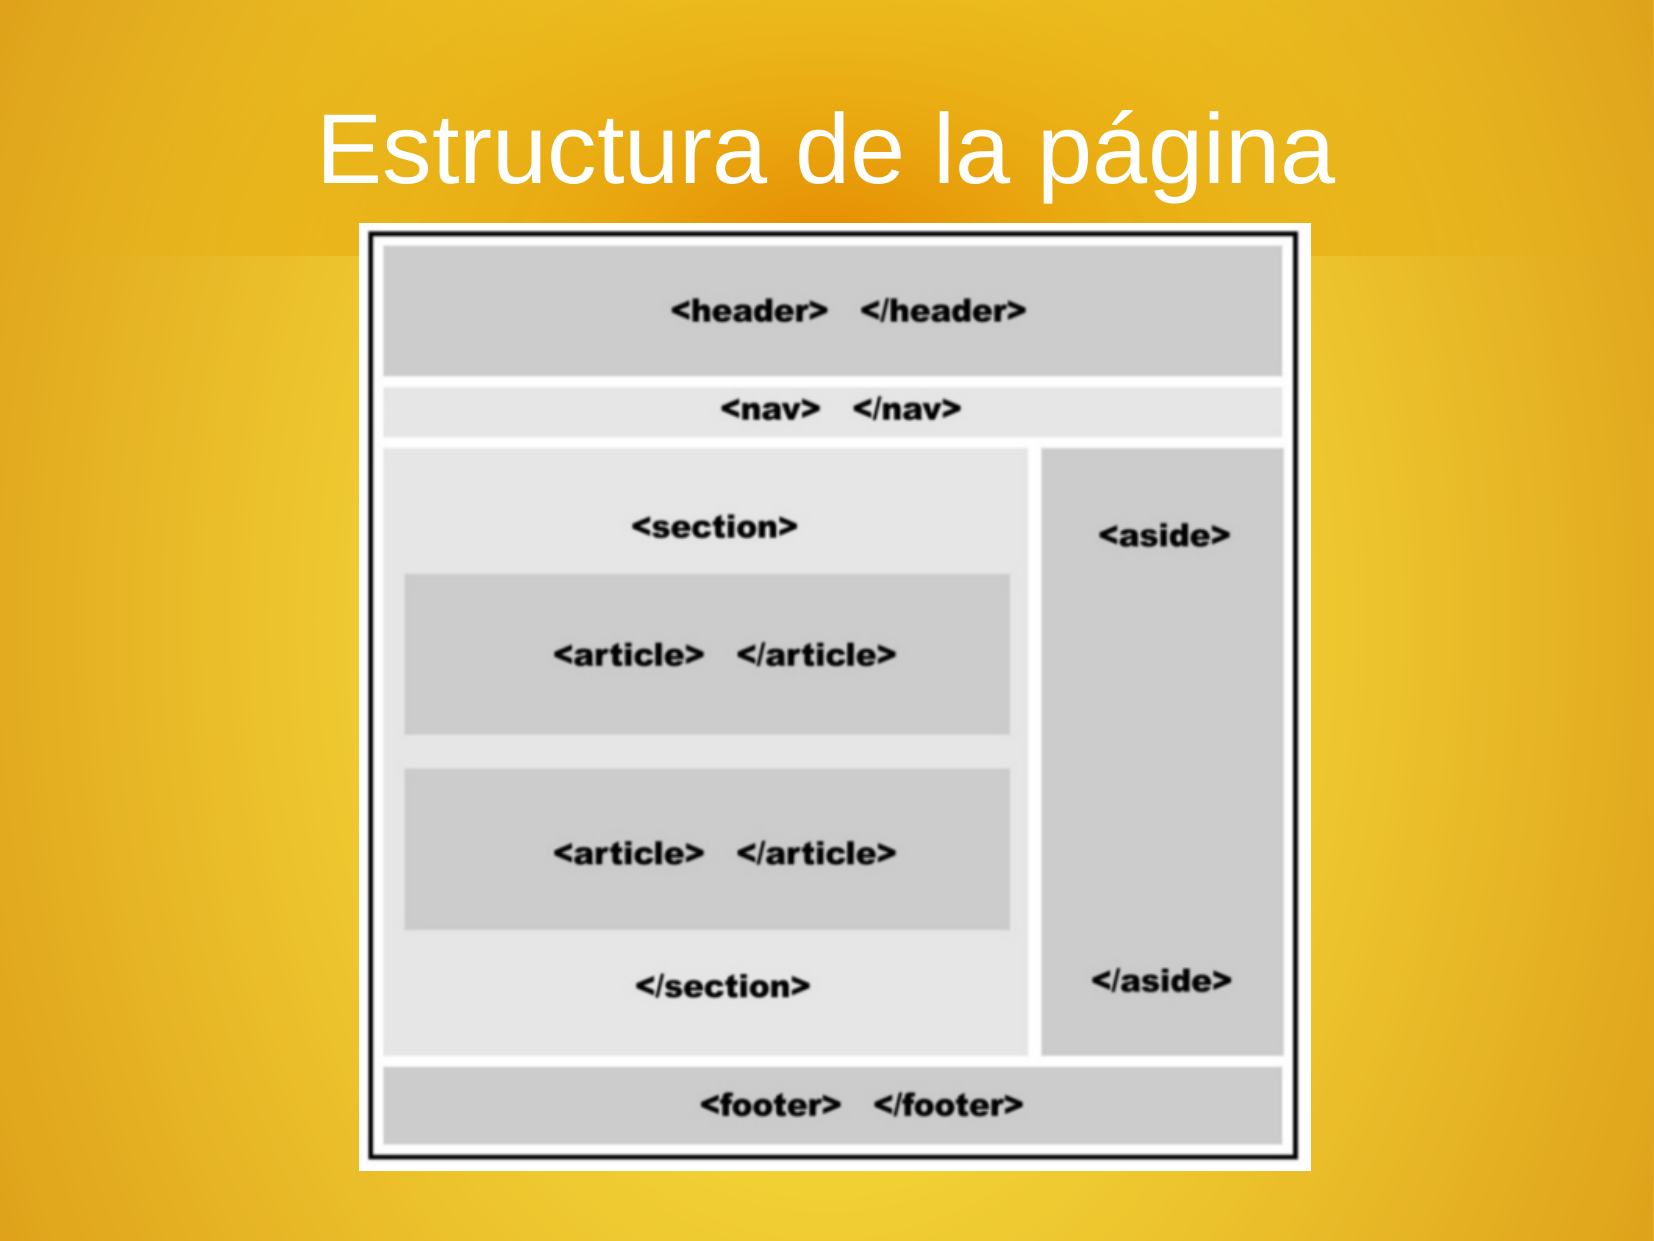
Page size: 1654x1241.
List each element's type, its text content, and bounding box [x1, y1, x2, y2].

title Estructura de la página [82, 47, 1571, 252]
picture [359, 223, 1311, 1171]
